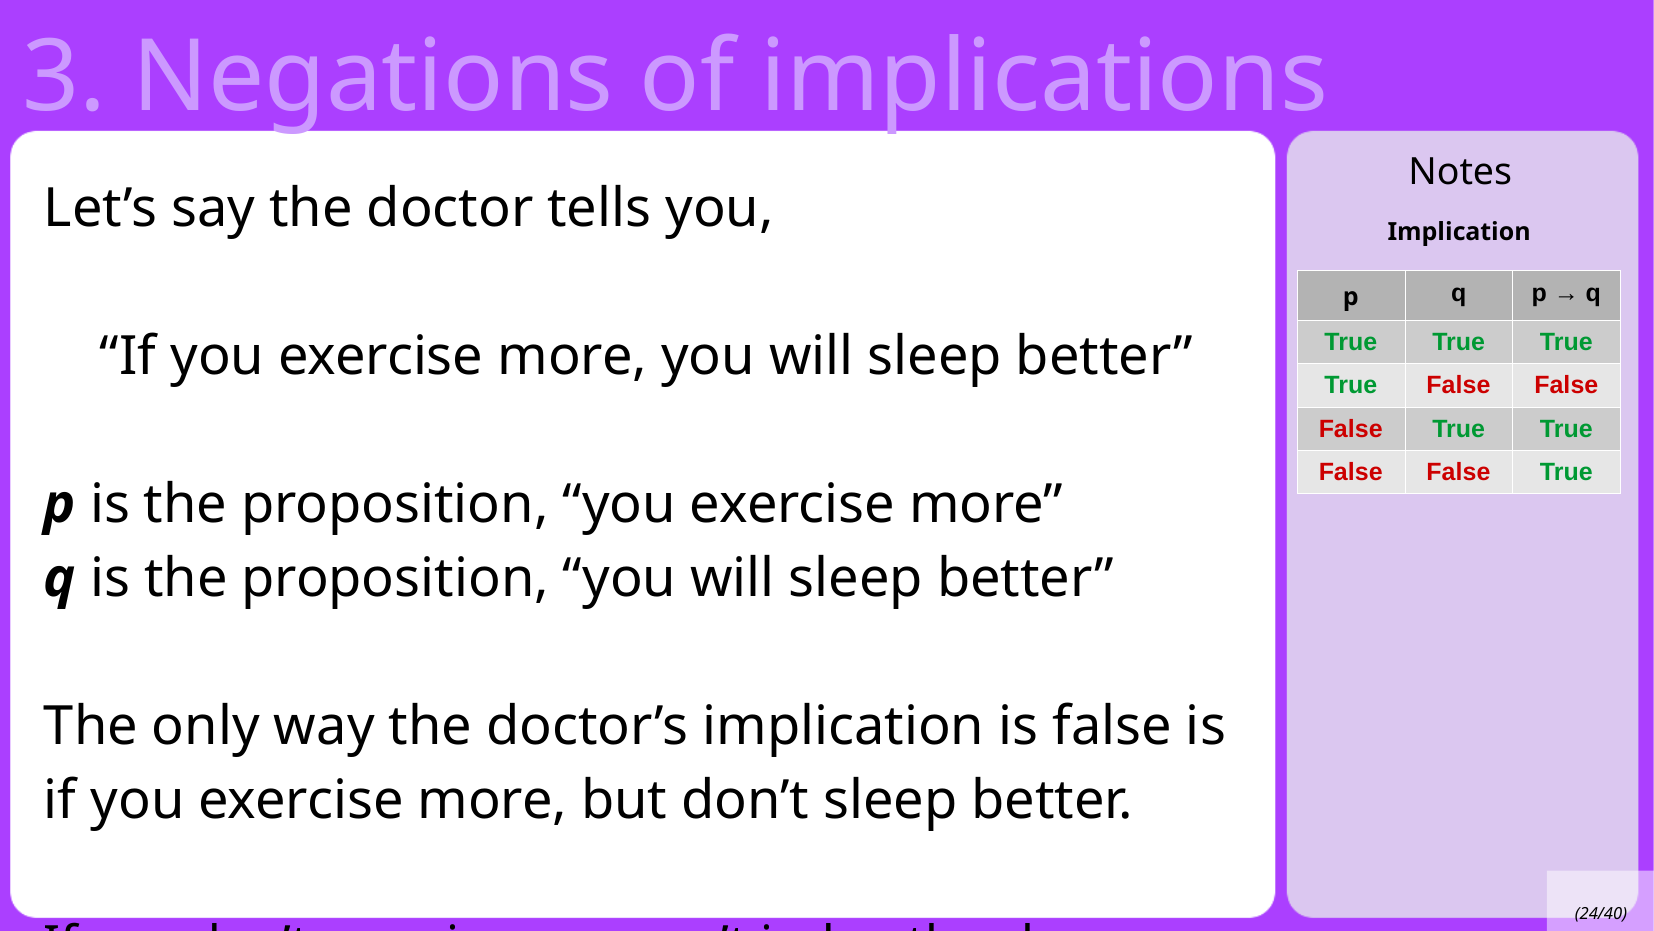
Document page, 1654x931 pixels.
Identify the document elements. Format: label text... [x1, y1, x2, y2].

text_box (<number>/40) [1546, 877, 1654, 931]
table_cell True [1406, 321, 1512, 363]
text_box Let’s say the doctor tells you, “If you exercise more, you will sleep better” p is the proposition, “you exercise more” q is the proposition, “you will sleep better” The only way the doctor’s implication is false is if you exercise more, but don’t sleep better. If you don’t exercise, you can’t judge the sleep outcome, whether you end up sleeping better or not. [43, 168, 1250, 889]
text_box Notes [1546, 870, 1654, 877]
text_box Implication [1290, 209, 1629, 252]
title 3. Negations of implications [22, 13, 1511, 130]
table_cell False [1298, 451, 1405, 493]
table_header p [1298, 271, 1405, 320]
text_box Notes [1290, 141, 1631, 199]
picture [0, 0, 1654, 931]
table_cell True [1298, 364, 1405, 407]
table_header q [1406, 271, 1512, 320]
table_cell True [1513, 408, 1620, 450]
table_header p → q [1513, 271, 1620, 320]
table_cell False [1406, 364, 1512, 407]
table_cell True [1513, 451, 1620, 493]
table_cell False [1513, 364, 1620, 407]
table_cell True [1406, 408, 1512, 450]
table_cell True [1513, 321, 1620, 363]
table_cell True [1298, 321, 1405, 363]
table_cell False [1406, 451, 1512, 493]
table_cell False [1298, 408, 1405, 450]
